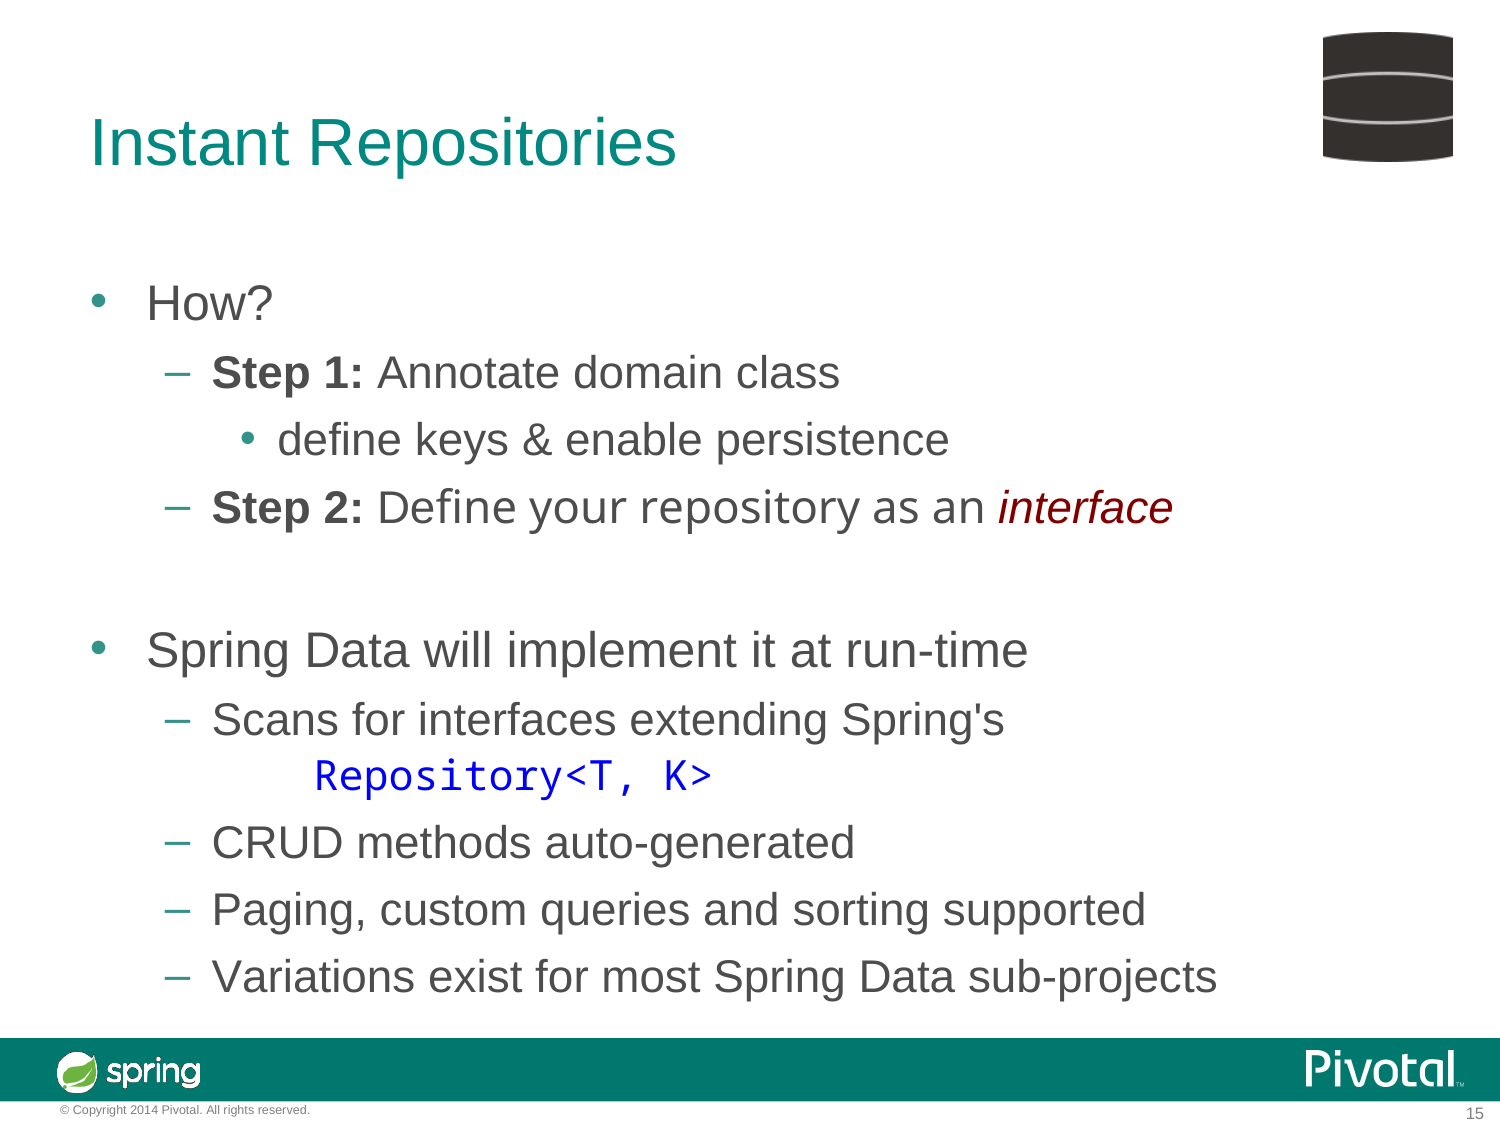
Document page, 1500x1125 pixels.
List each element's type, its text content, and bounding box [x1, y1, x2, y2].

picture [32, 1041, 210, 1103]
title Instant Repositories [75, 45, 1426, 233]
picture [1306, 1050, 1464, 1087]
picture [1323, 32, 1453, 162]
list How? Step 1: Annotate domain class define keys & enable persistence Step 2: Define your repository as an interface Spring Data will implement it at run-time Scans for interfaces extending Spring's Repository<T, K> CRUD methods auto-generated Paging, custom queries and sorting supported Variations exist for most Spring Data sub-projects [75, 262, 1426, 1010]
